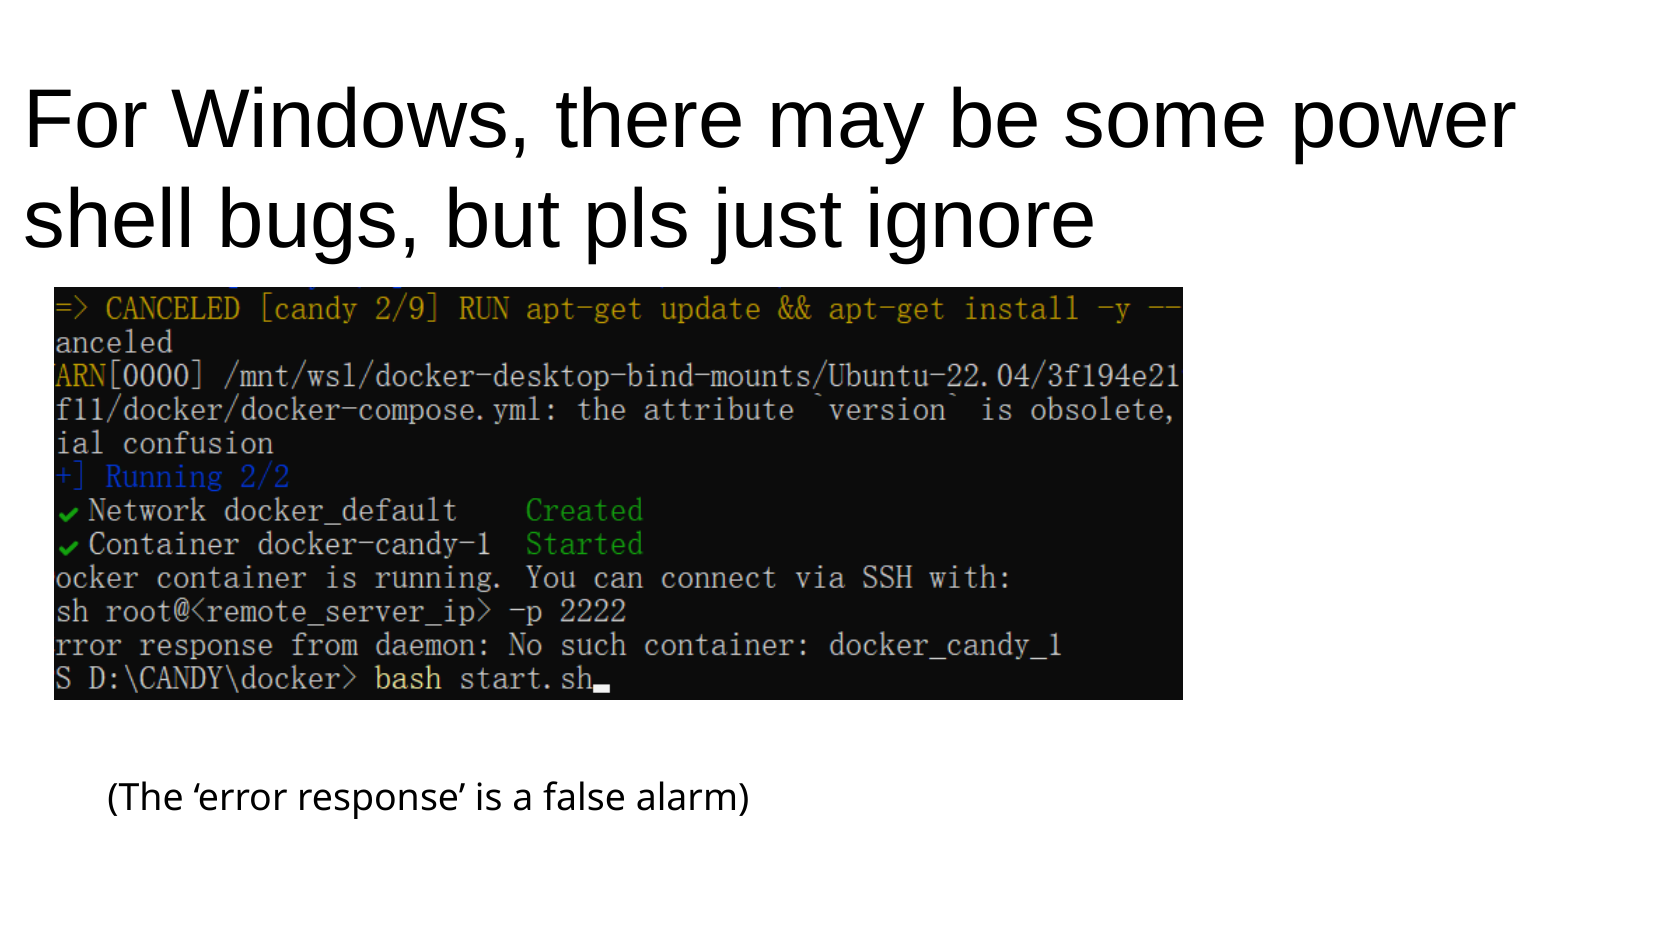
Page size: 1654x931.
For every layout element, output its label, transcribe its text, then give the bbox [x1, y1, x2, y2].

text_box (The ‘error response’ is a false alarm) [92, 765, 864, 826]
title For Windows, there may be some power shell bugs, but pls just ignore [23, 9, 1654, 318]
picture [54, 287, 1183, 701]
